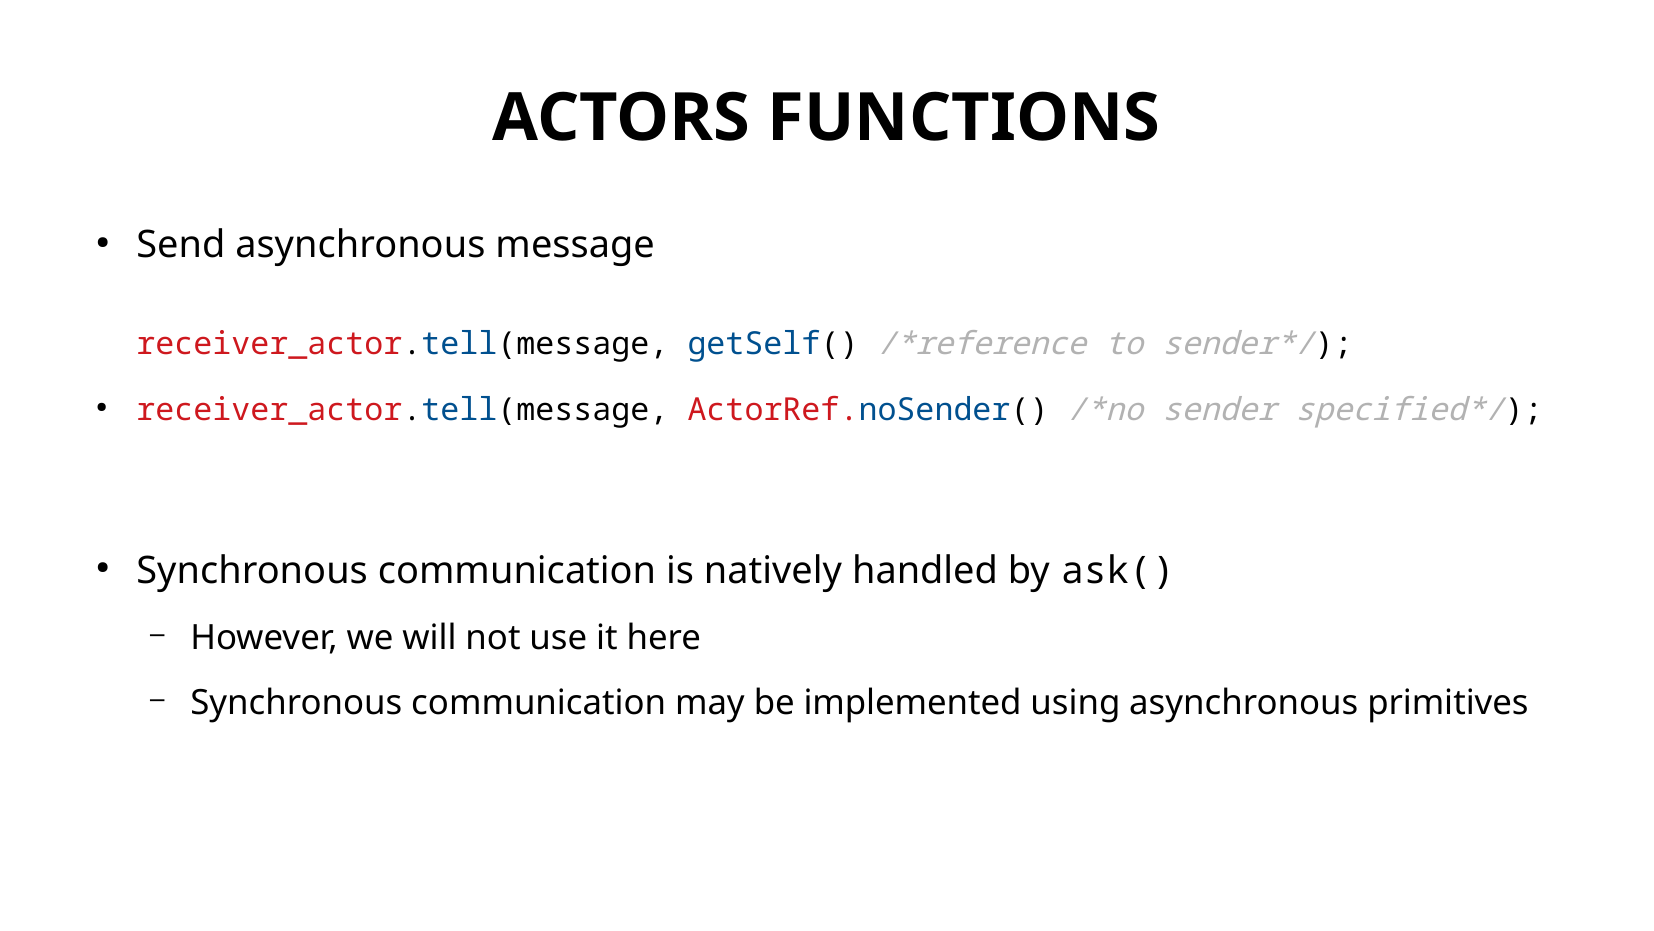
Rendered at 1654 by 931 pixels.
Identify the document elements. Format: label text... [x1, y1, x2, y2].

title ACTORS FUNCTIONS [82, 36, 1571, 193]
list Send asynchronous message receiver_actor.tell(message, getSelf() /*reference to sender*/); receiver_actor.tell(message, ActorRef.noSender() /*no sender specified*/); Synchronous communication is natively handled by ask() However, we will not use it here Synchronous communication may be implemented using asynchronous primitives [82, 217, 1571, 757]
